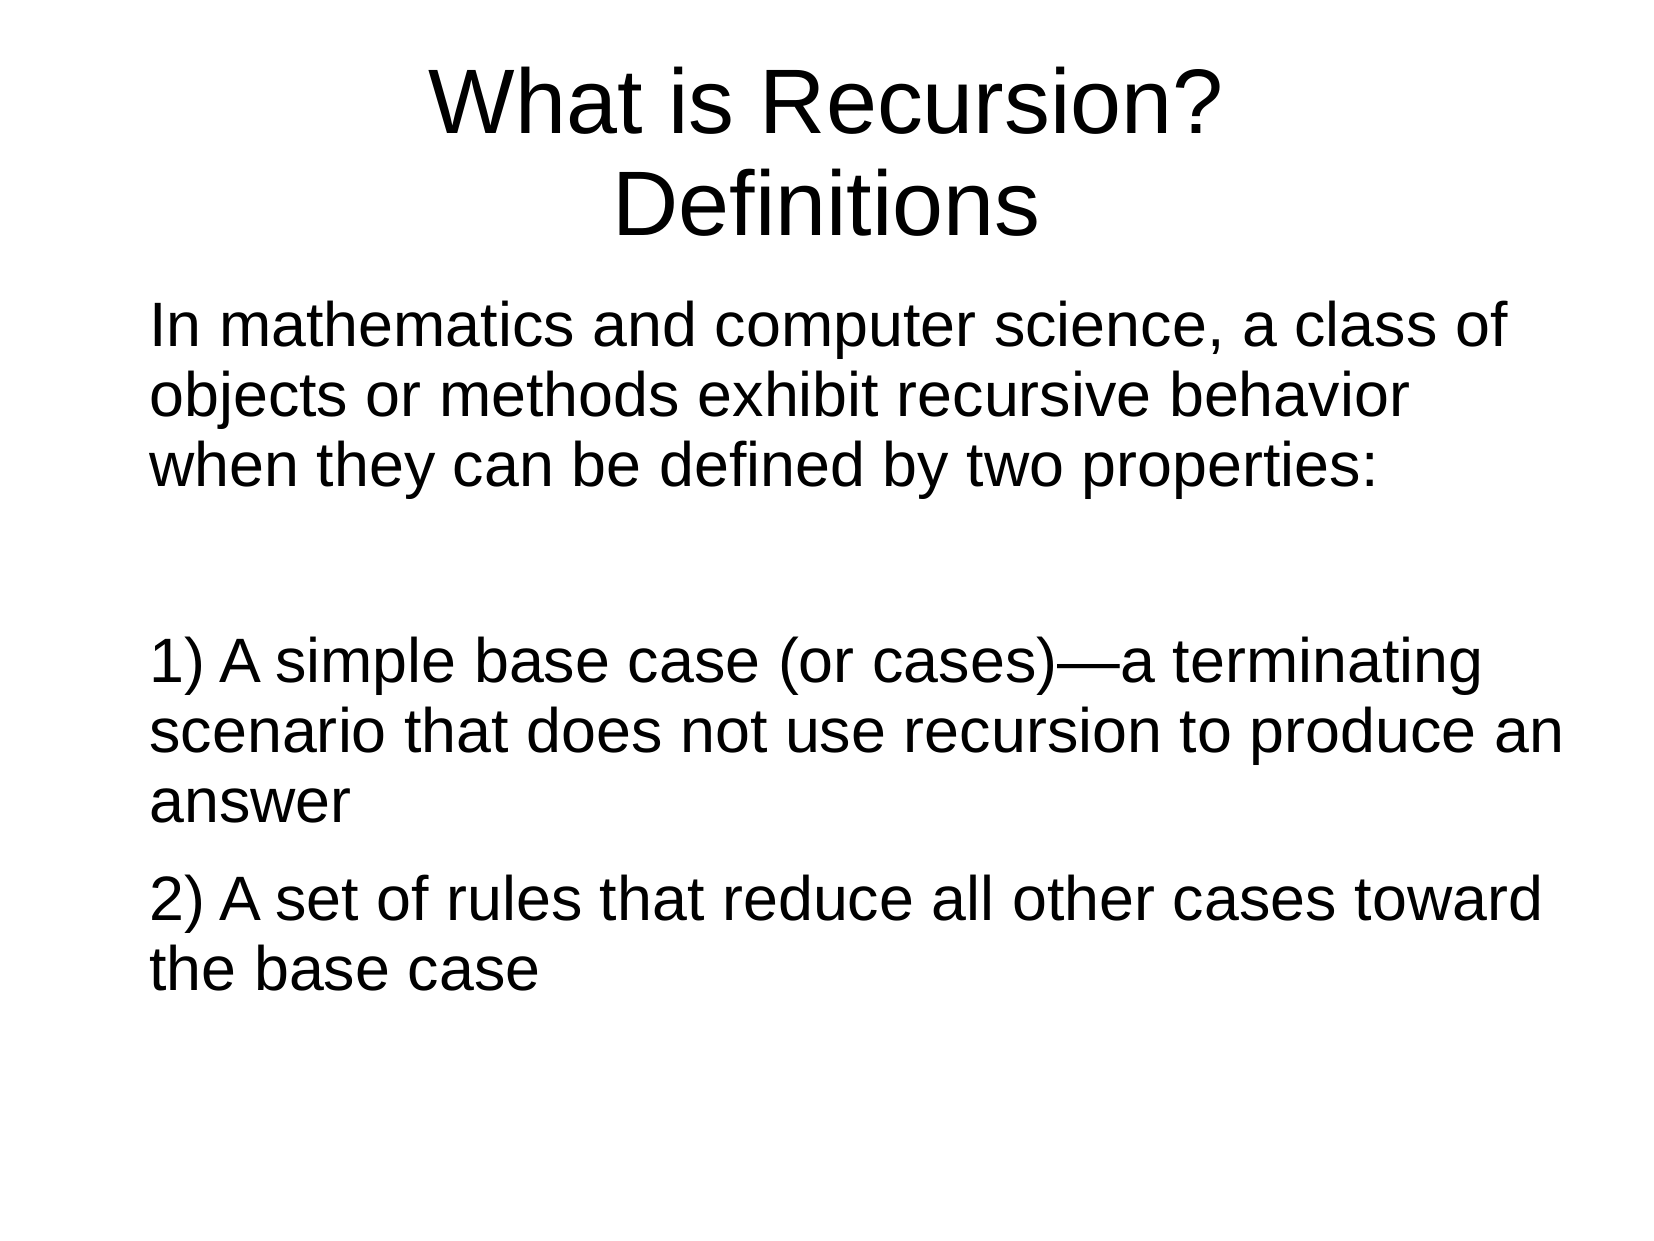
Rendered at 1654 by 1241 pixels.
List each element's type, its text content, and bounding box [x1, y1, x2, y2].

list In mathematics and computer science, a class of objects or methods exhibit recursive behavior when they can be defined by two properties: 1) A simple base case (or cases)—a terminating scenario that does not use recursion to produce an answer 2) A set of rules that reduce all other cases toward the base case [82, 290, 1571, 1010]
title What is Recursion? Definitions [82, 49, 1571, 257]
